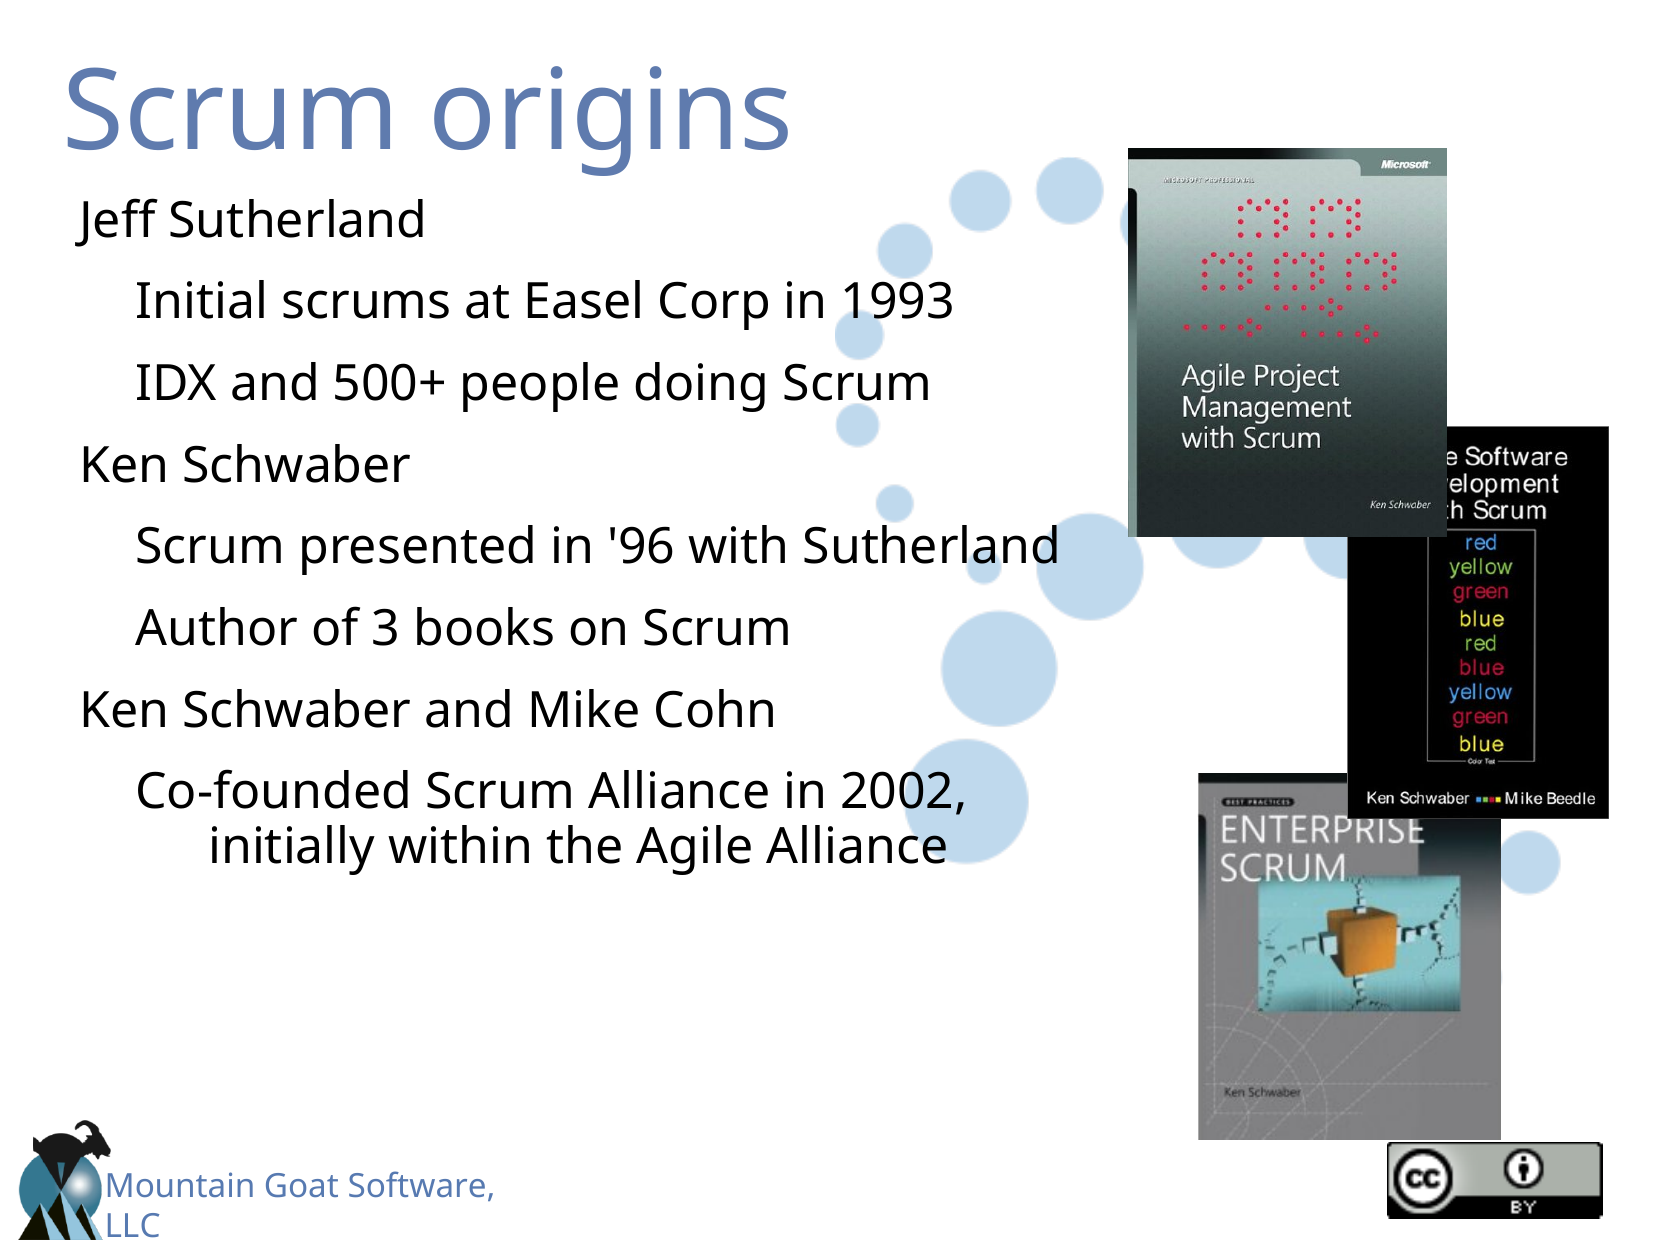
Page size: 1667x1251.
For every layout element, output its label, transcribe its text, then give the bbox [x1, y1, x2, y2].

picture [1387, 1142, 1603, 1219]
title Scrum origins [56, 18, 1609, 194]
picture [1127, 147, 1610, 1140]
picture [18, 1120, 111, 1240]
list Jeff Sutherland Initial scrums at Easel Corp in 1993 IDX and 500+ people doing Scrum Ken Schwaber Scrum presented in '96 with Sutherland Author of 3 books on Scrum Ken Schwaber and Mike Cohn Co-founded Scrum Alliance in 2002, initially within the Agile Alliance [31, 187, 1321, 1188]
